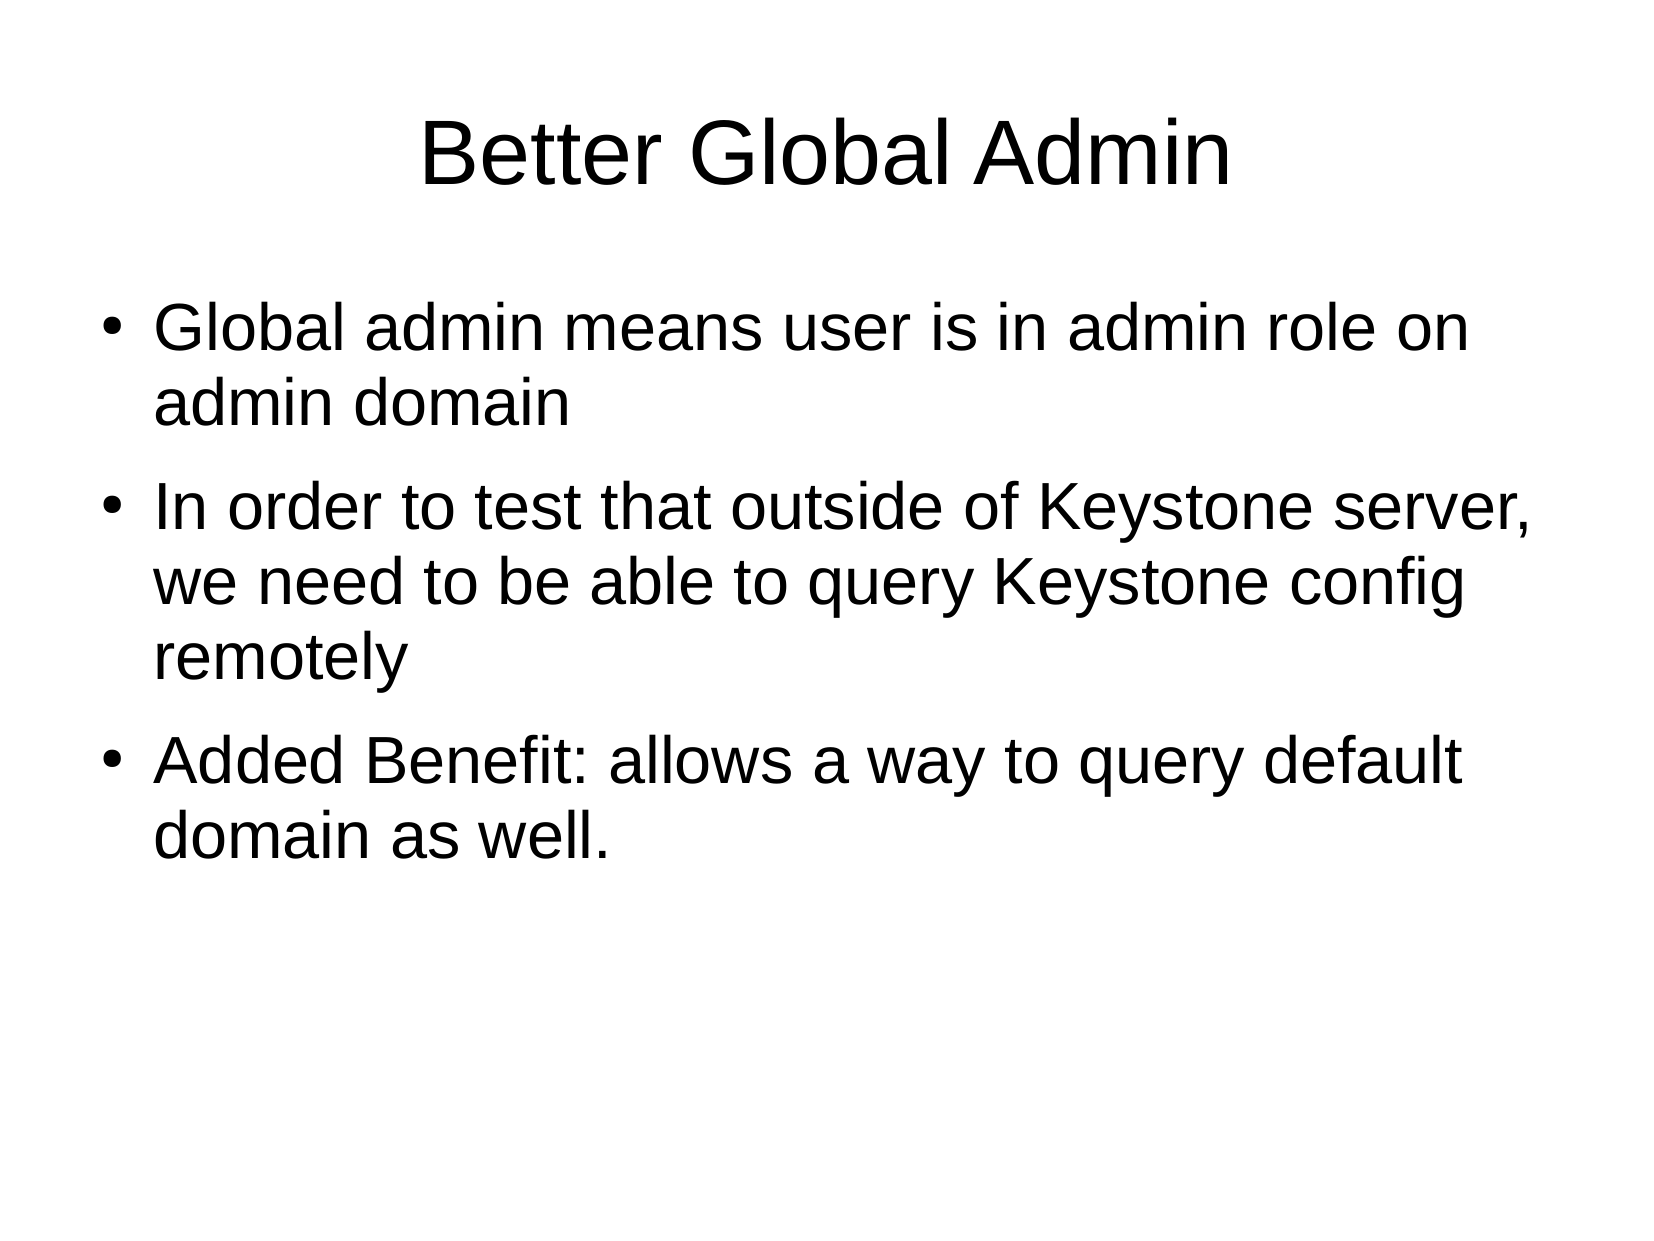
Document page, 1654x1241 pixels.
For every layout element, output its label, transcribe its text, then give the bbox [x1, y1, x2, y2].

title Better Global Admin [82, 49, 1571, 257]
list Global admin means user is in admin role on admin domain In order to test that outside of Keystone server, we need to be able to query Keystone config remotely Added Benefit: allows a way to query default domain as well. [82, 290, 1571, 1010]
